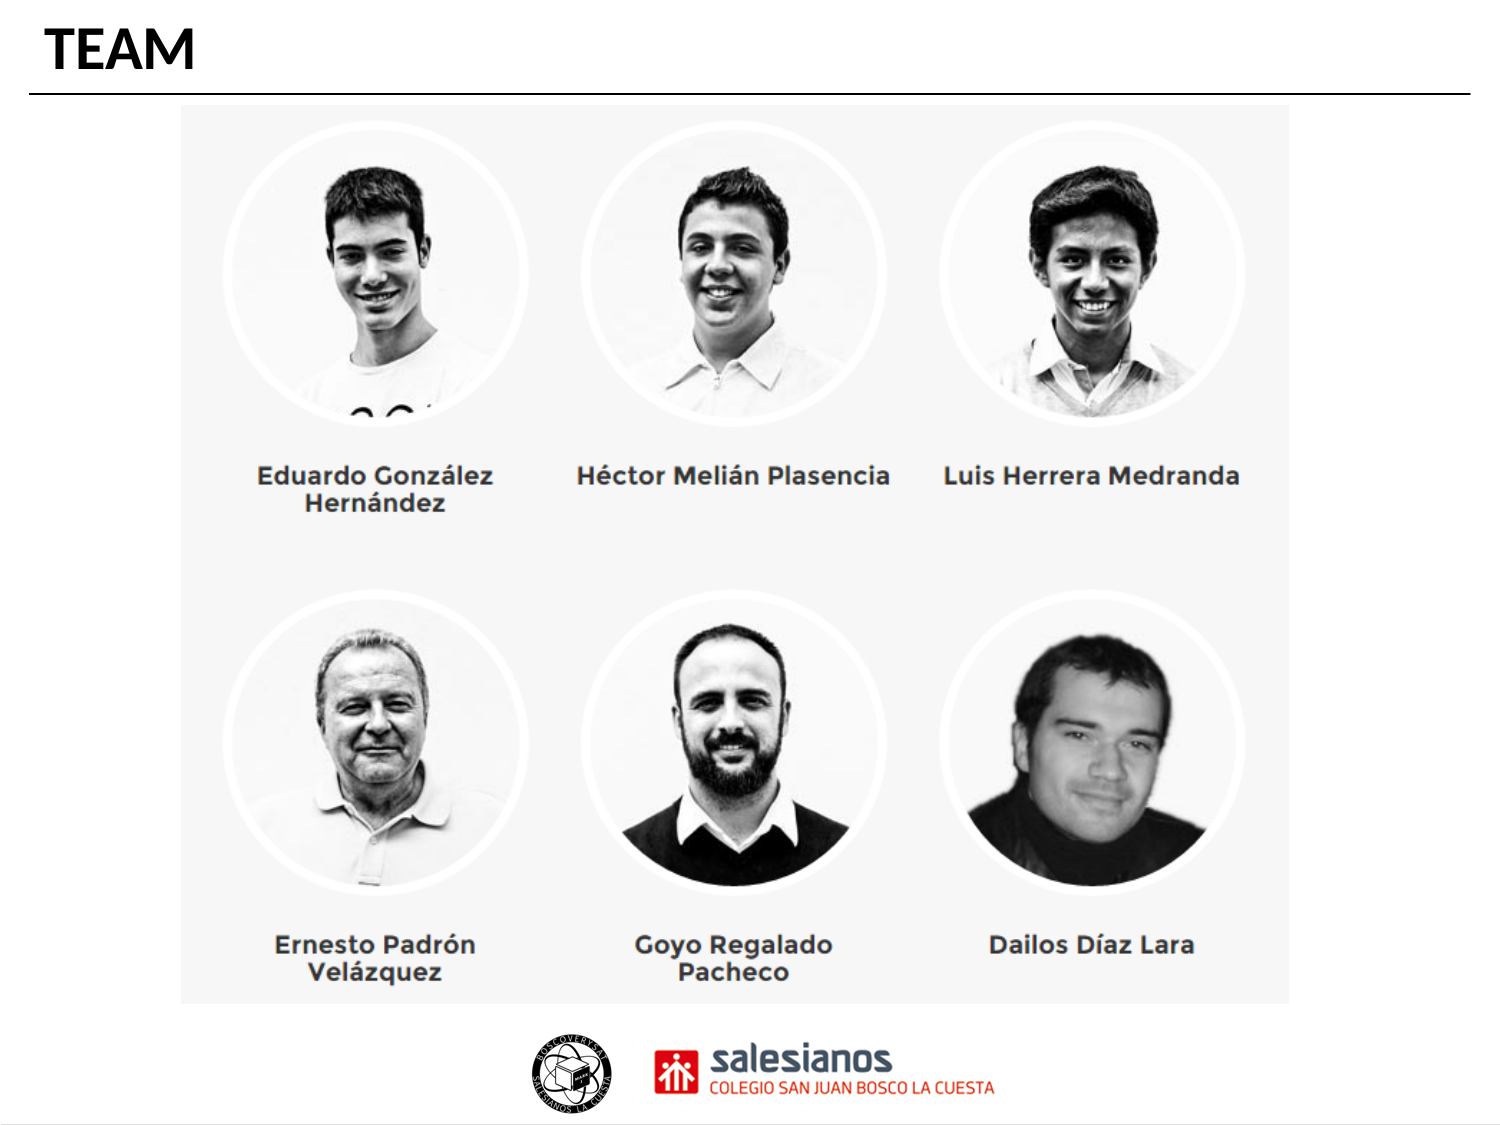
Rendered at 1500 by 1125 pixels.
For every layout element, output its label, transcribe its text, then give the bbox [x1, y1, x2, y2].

picture [0, 0, 1500, 1125]
text_box TEAM [29, 0, 1472, 90]
